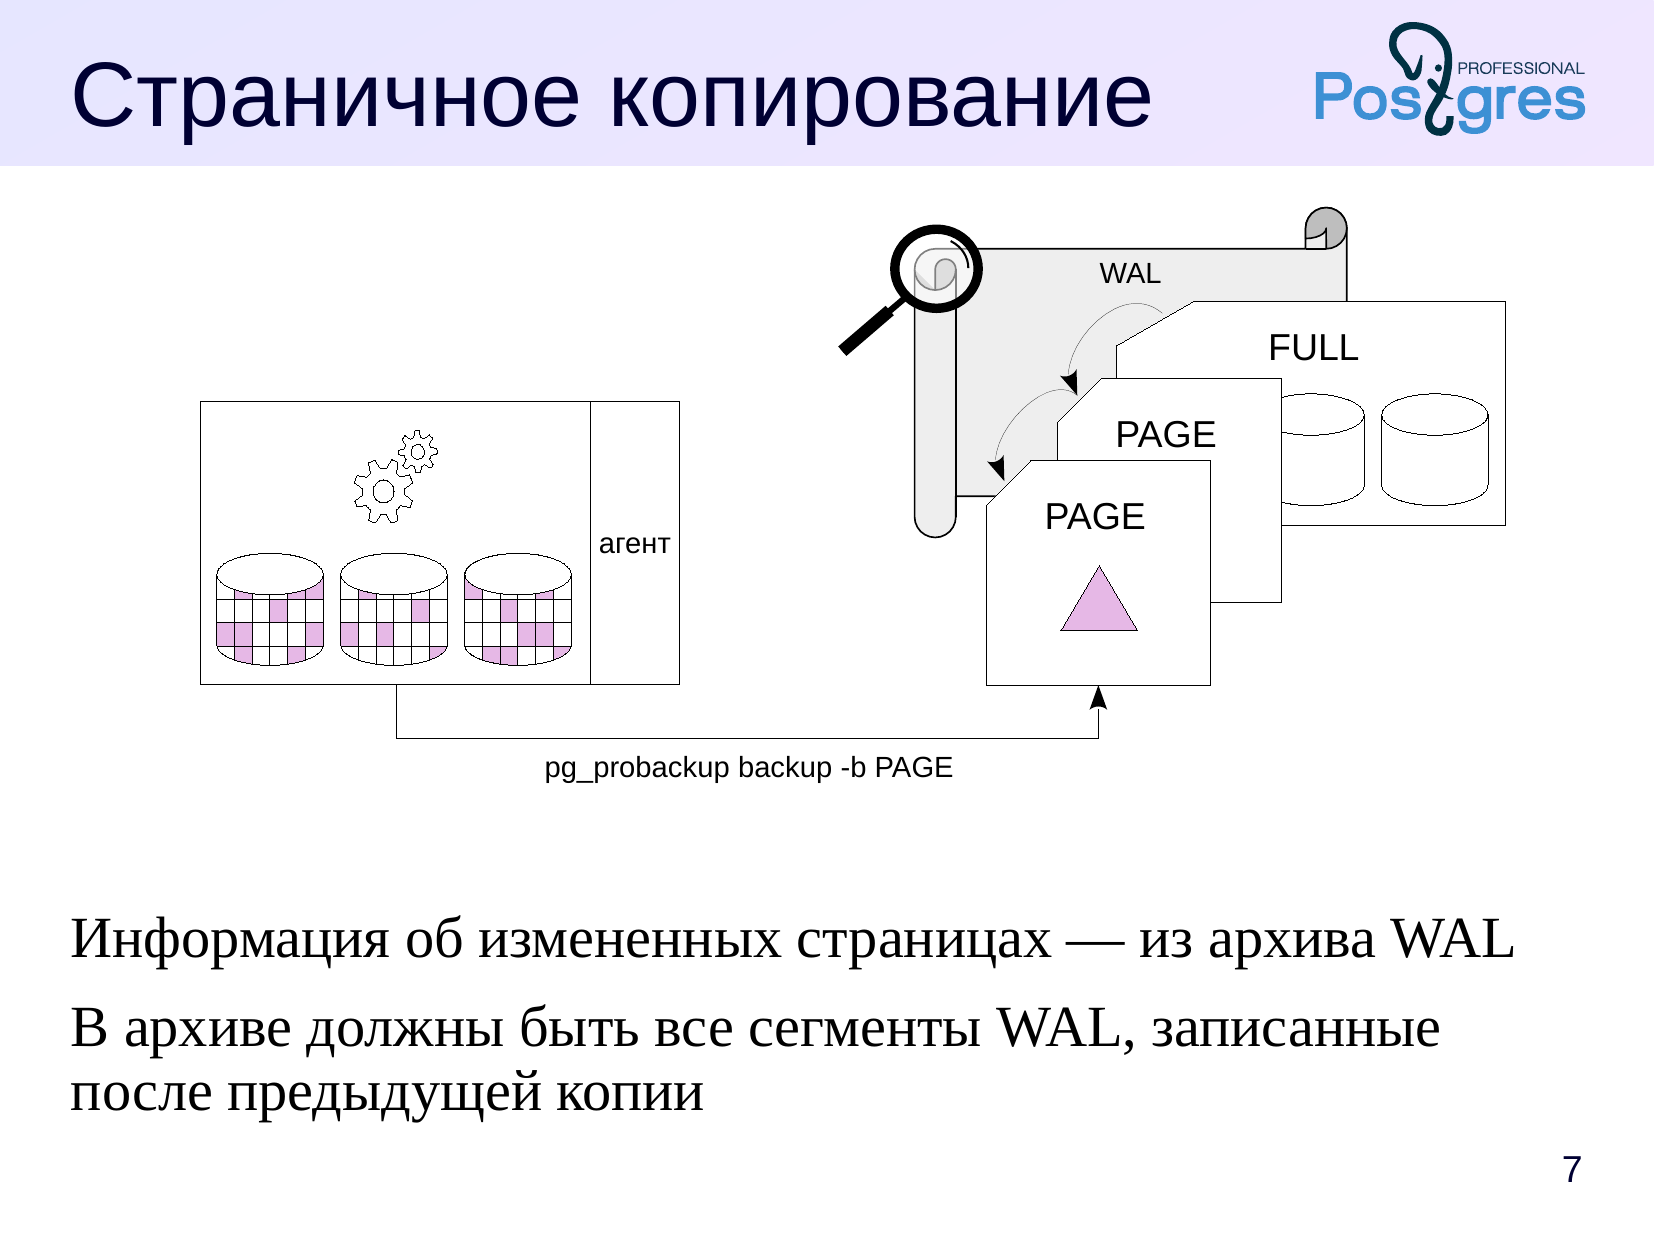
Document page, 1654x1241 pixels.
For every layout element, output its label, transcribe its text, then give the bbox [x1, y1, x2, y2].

text_box PAGE [1086, 405, 1246, 463]
text_box WAL [914, 303, 956, 538]
text_box WAL [956, 232, 1347, 497]
text_box [986, 301, 1506, 686]
text_box pg_probackup backup -b PAGE [406, 743, 1092, 791]
text_box агент [590, 401, 680, 685]
text_box FULL [1234, 319, 1394, 377]
text_box PAGE [1015, 488, 1175, 546]
text_box [894, 229, 979, 309]
text_box [200, 401, 590, 685]
title Страничное копирование [70, 43, 1241, 147]
list Информация об измененных страницах — из архива WAL В архиве должны быть все сегменты WAL, записанные после предыдущей копии [70, 905, 1583, 1189]
